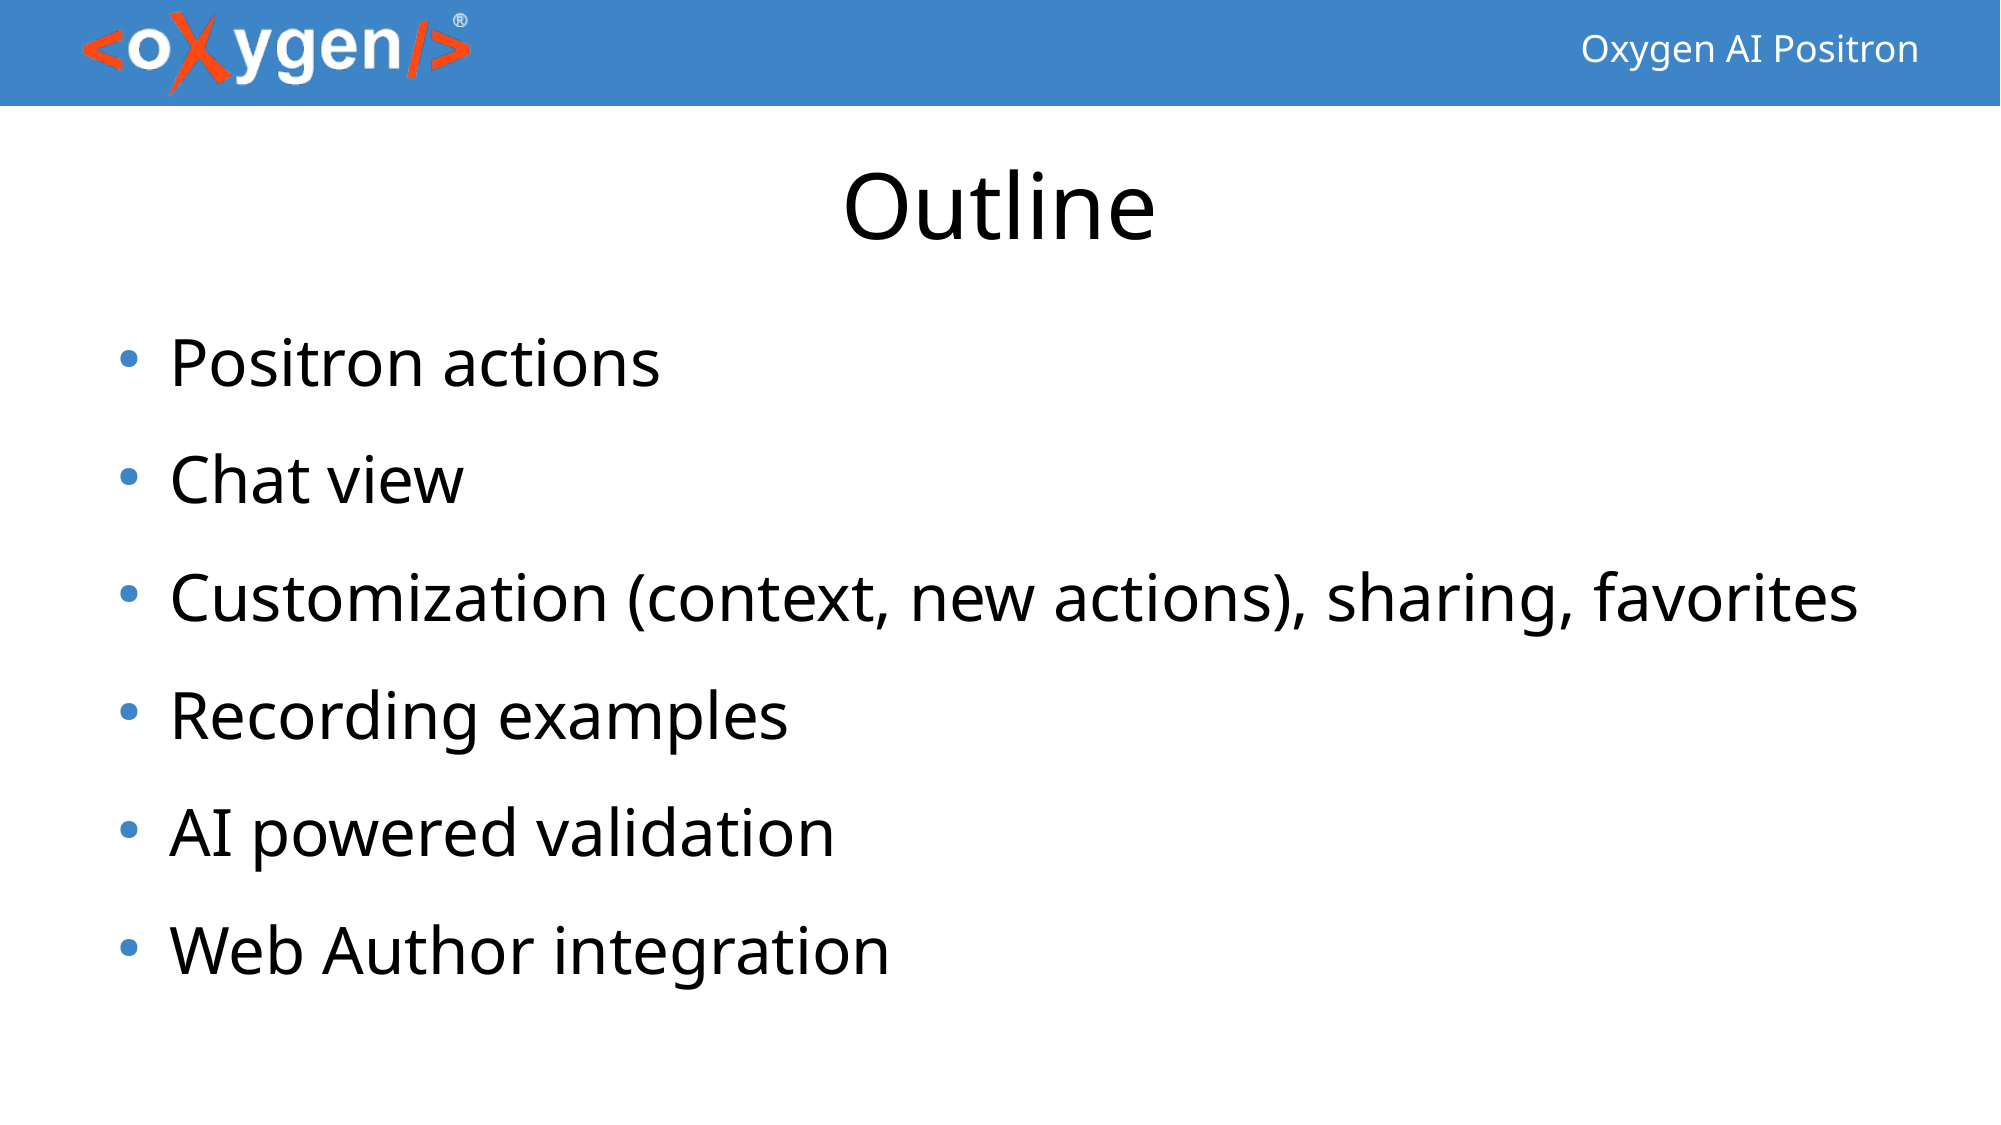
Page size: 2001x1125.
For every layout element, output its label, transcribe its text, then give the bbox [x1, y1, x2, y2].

title Outline [99, 109, 1900, 298]
picture [75, 0, 488, 106]
list Positron actions Chat view Customization (context, new actions), sharing, favorites Recording examples AI powered validation Web Author integration [99, 316, 1900, 1083]
